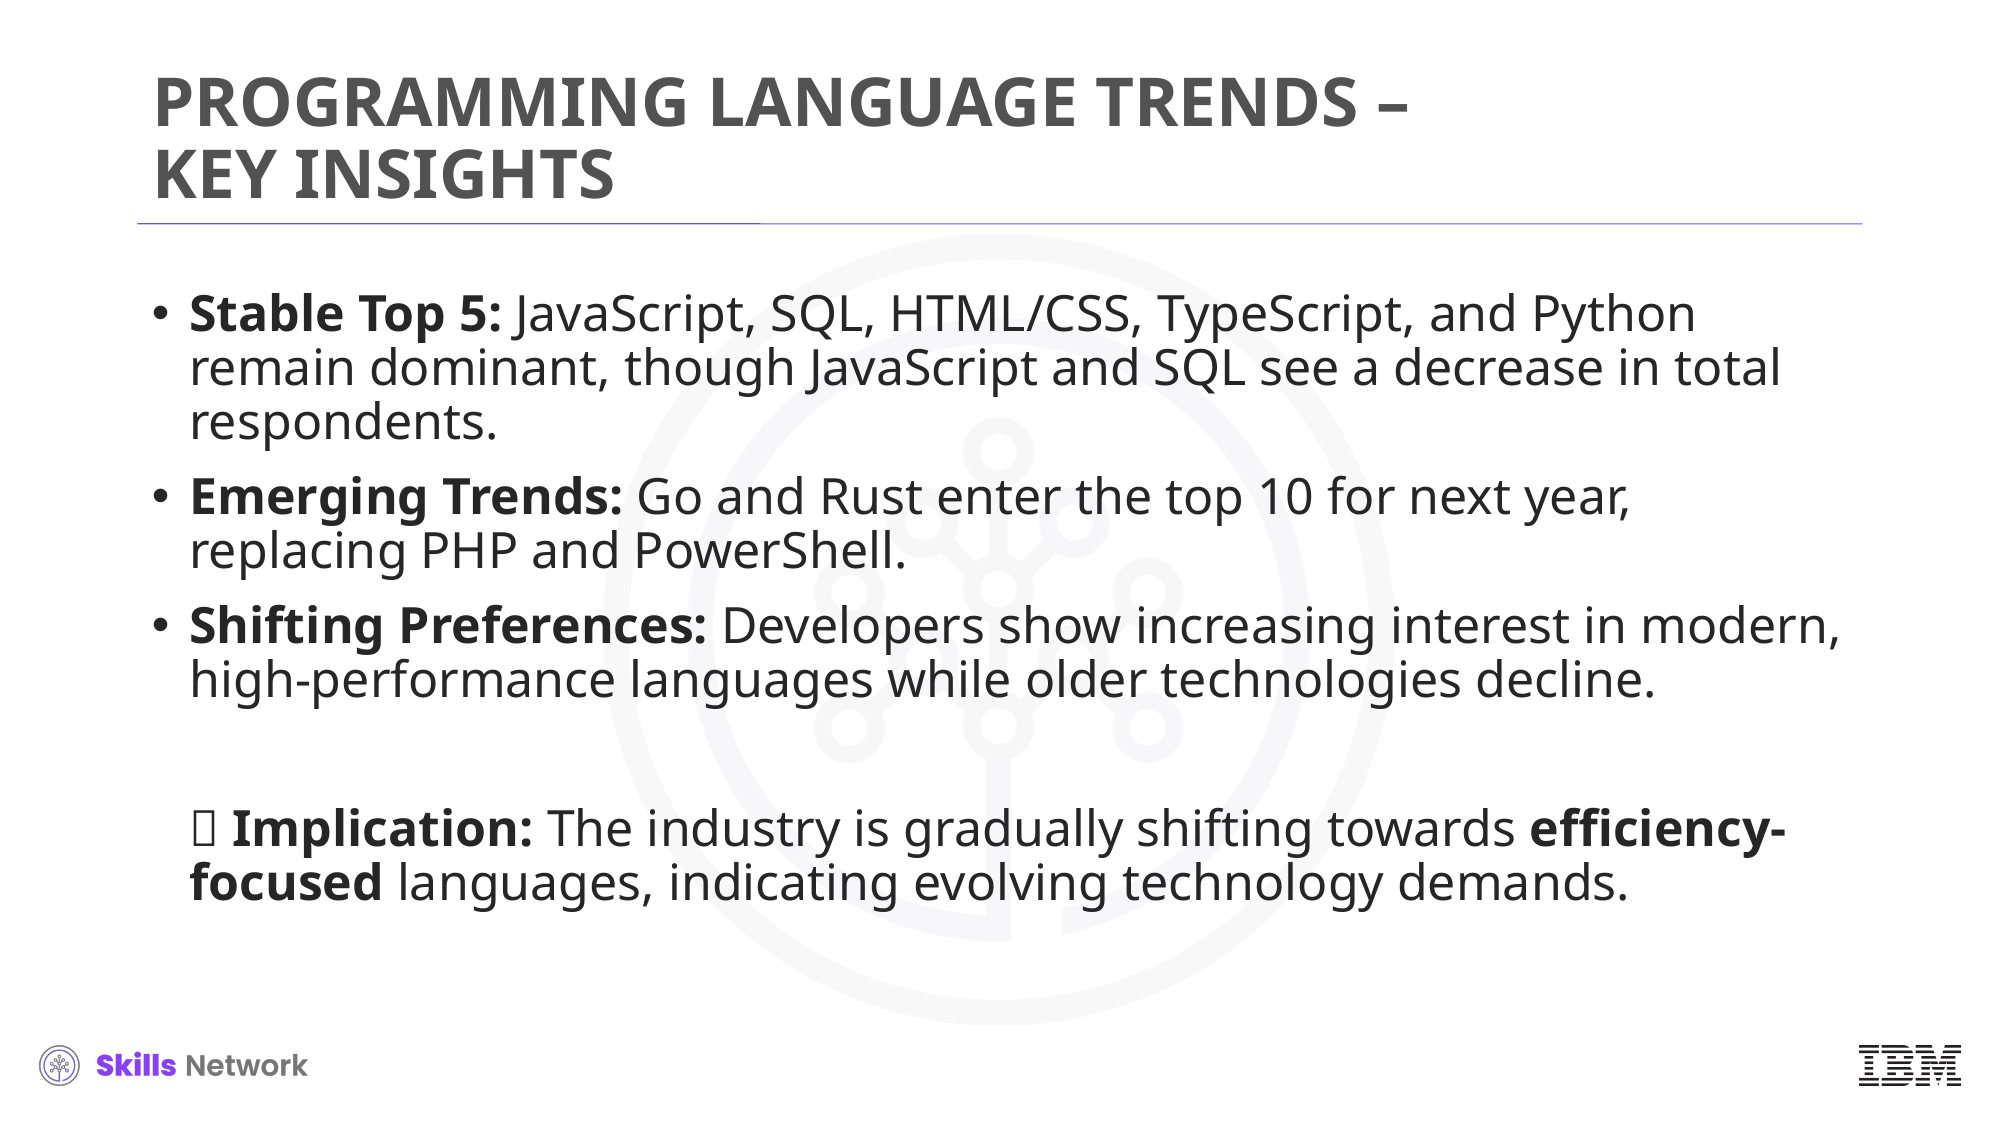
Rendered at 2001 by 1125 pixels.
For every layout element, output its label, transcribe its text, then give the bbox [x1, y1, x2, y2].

picture [39, 1045, 308, 1086]
list Stable Top 5: JavaScript, SQL, HTML/CSS, TypeScript, and Python remain dominant, though JavaScript and SQL see a decrease in total respondents. Emerging Trends: Go and Rust enter the top 10 for next year, replacing PHP and PowerShell. Shifting Preferences: Developers show increasing interest in modern, high-performance languages while older technologies decline. 📌 Implication: The industry is gradually shifting towards efficiency-focused languages, indicating evolving technology demands. [136, 280, 1864, 995]
picture [1859, 1045, 1961, 1086]
title PROGRAMMING LANGUAGE TRENDS – KEY INSIGHTS [137, 59, 1863, 222]
